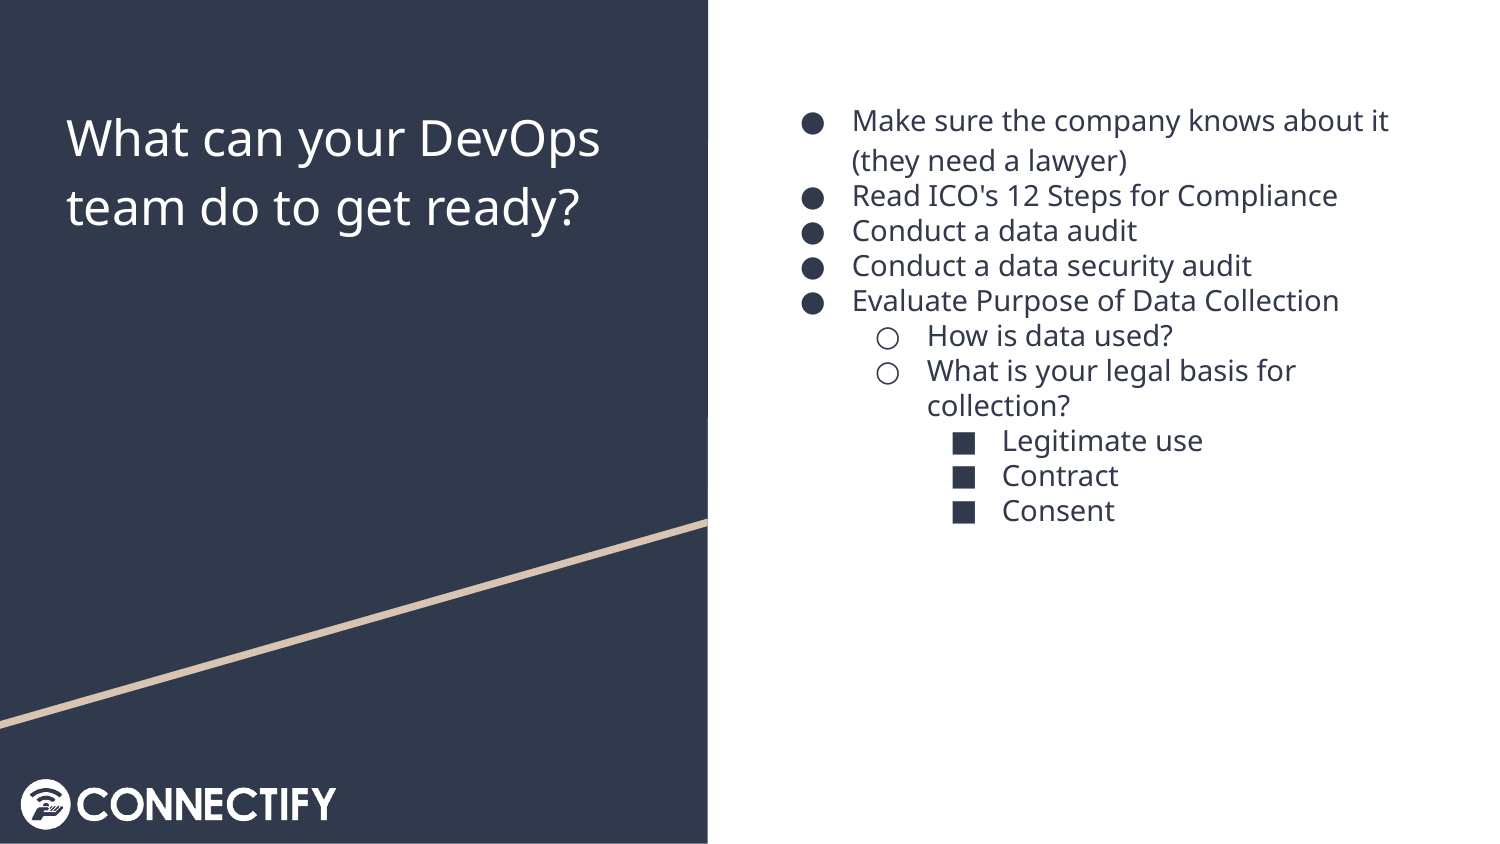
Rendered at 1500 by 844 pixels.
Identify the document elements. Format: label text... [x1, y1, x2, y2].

title What can your DevOps team do to get ready? [51, 82, 660, 494]
picture [13, 775, 344, 833]
list Make sure the company knows about it (they need a lawyer) Read ICO's 12 Steps for Compliance Conduct a data audit Conduct a data security audit Evaluate Purpose of Data Collection How is data used? What is your legal basis for collection? Legitimate use Contract Consent [761, 82, 1446, 755]
